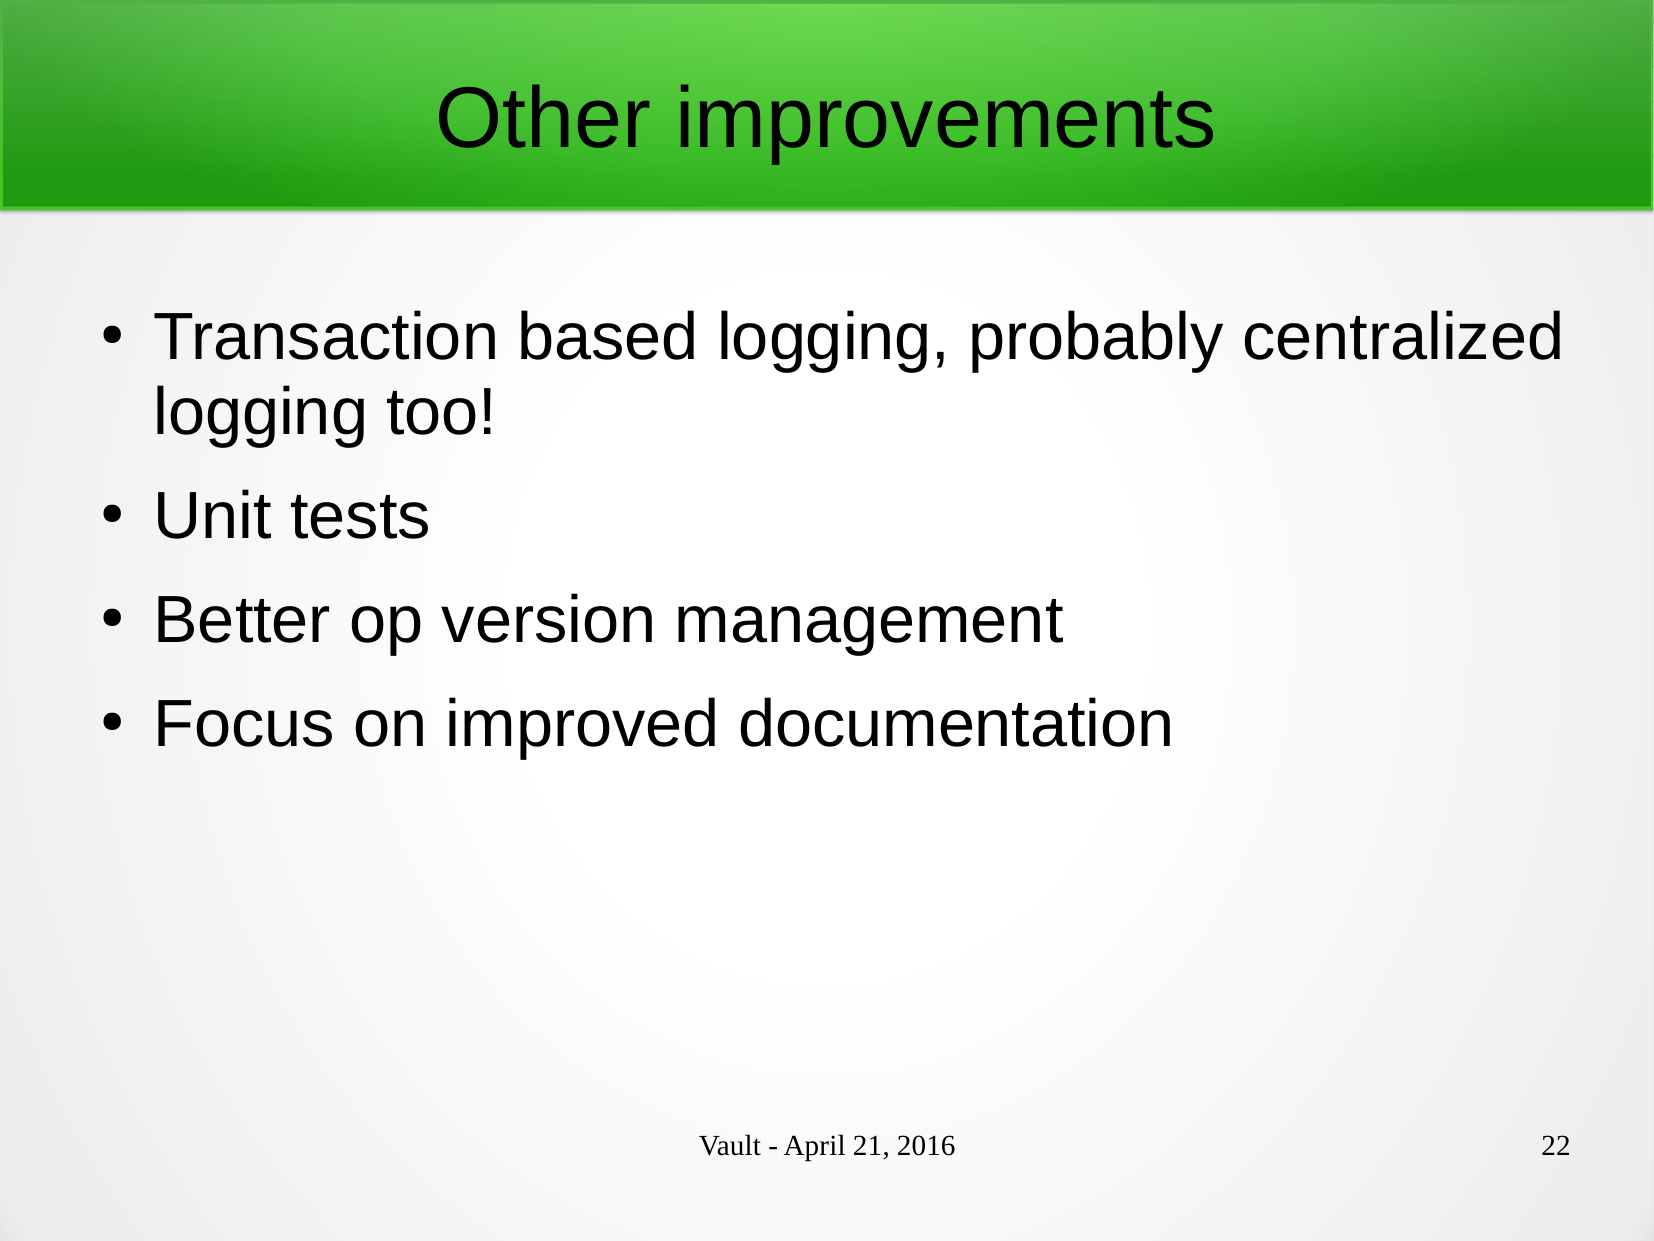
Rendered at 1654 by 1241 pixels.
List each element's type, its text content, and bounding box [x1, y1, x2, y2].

title Other improvements [82, 47, 1571, 189]
list Transaction based logging, probably centralized logging too! Unit tests Better op version management Focus on improved documentation [82, 299, 1571, 1019]
